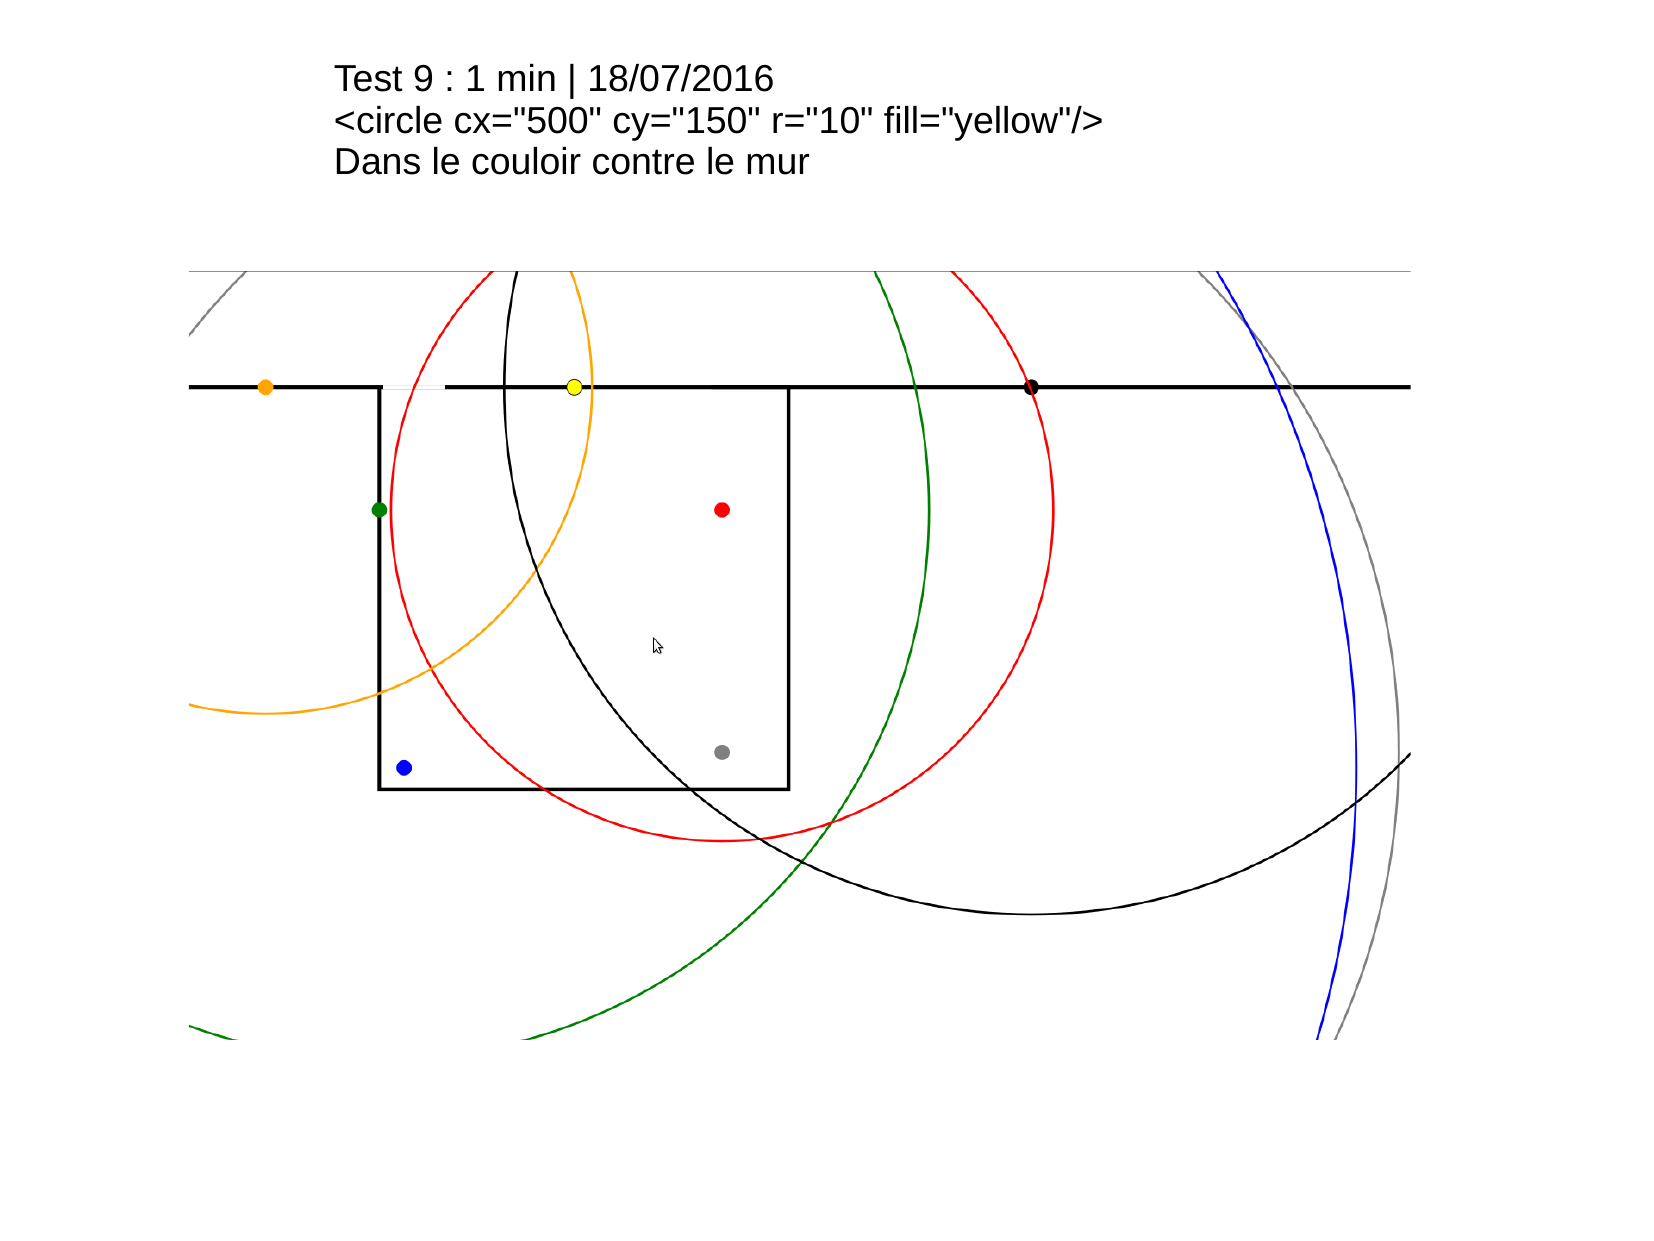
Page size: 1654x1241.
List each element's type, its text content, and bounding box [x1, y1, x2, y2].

picture [188, 271, 1411, 1040]
text_box Test 9 : 1 min | 18/07/2016 <circle cx="500" cy="150" r="10" fill="yellow"/> Dans le couloir contre le mur [319, 49, 1580, 191]
